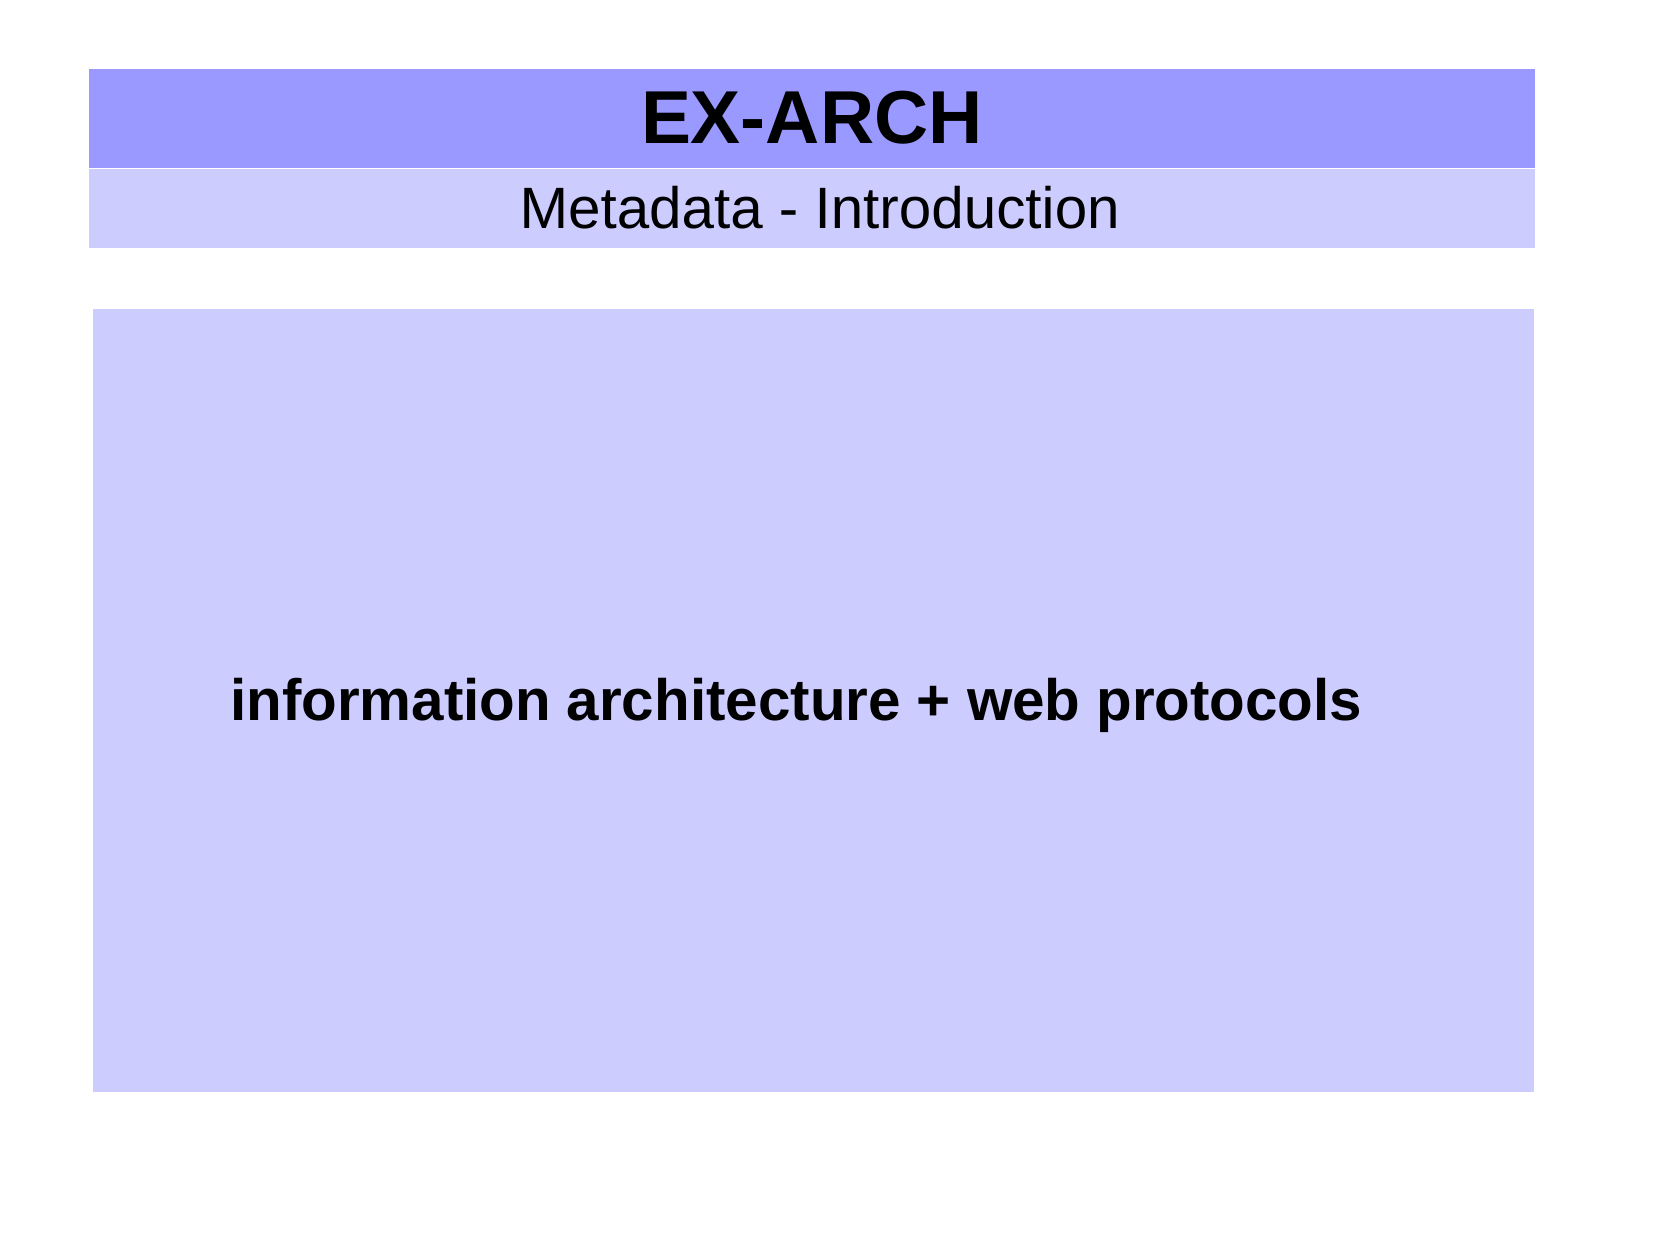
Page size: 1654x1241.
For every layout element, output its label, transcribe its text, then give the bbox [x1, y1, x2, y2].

table_header EX-ARCH [89, 69, 1535, 168]
table_header information architecture + web protocols [93, 309, 1534, 1092]
table_cell Metadata - Introduction [89, 169, 1535, 248]
